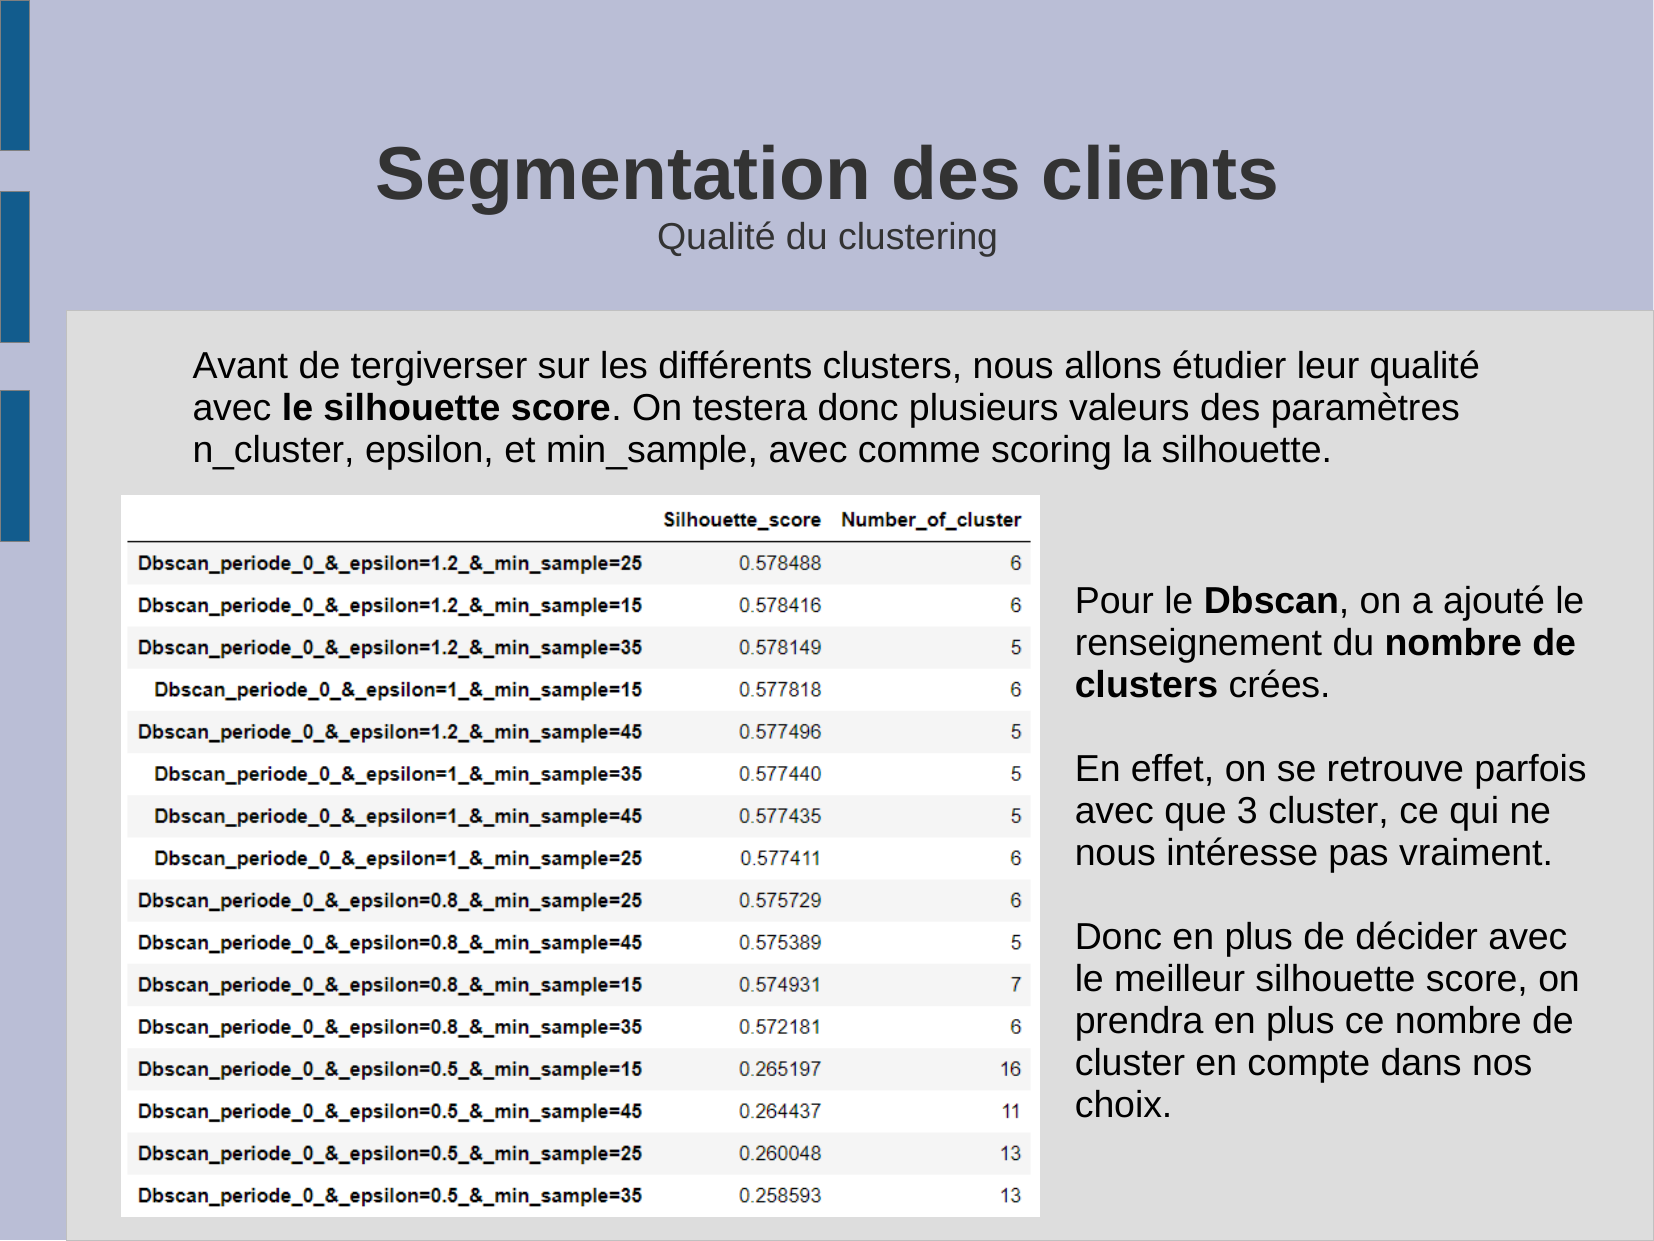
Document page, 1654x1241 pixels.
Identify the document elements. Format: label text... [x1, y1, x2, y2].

list Avant de tergiverser sur les différents clusters, nous allons étudier leur qualité avec le silhouette score. On testera donc plusieurs valeurs des paramètres n_cluster, epsilon, et min_sample, avec comme scoring la silhouette. [121, 344, 1534, 1127]
title Segmentation des clients Qualité du clustering [121, 91, 1534, 299]
text_box Pour le Dbscan, on a ajouté le renseignement du nombre de clusters crées. En effet, on se retrouve parfois avec que 3 cluster, ce qui ne nous intéresse pas vraiment. Donc en plus de décider avec le meilleur silhouette score, on prendra en plus ce nombre de cluster en compte dans nos choix. [1074, 579, 1595, 1130]
picture [121, 495, 1040, 1217]
